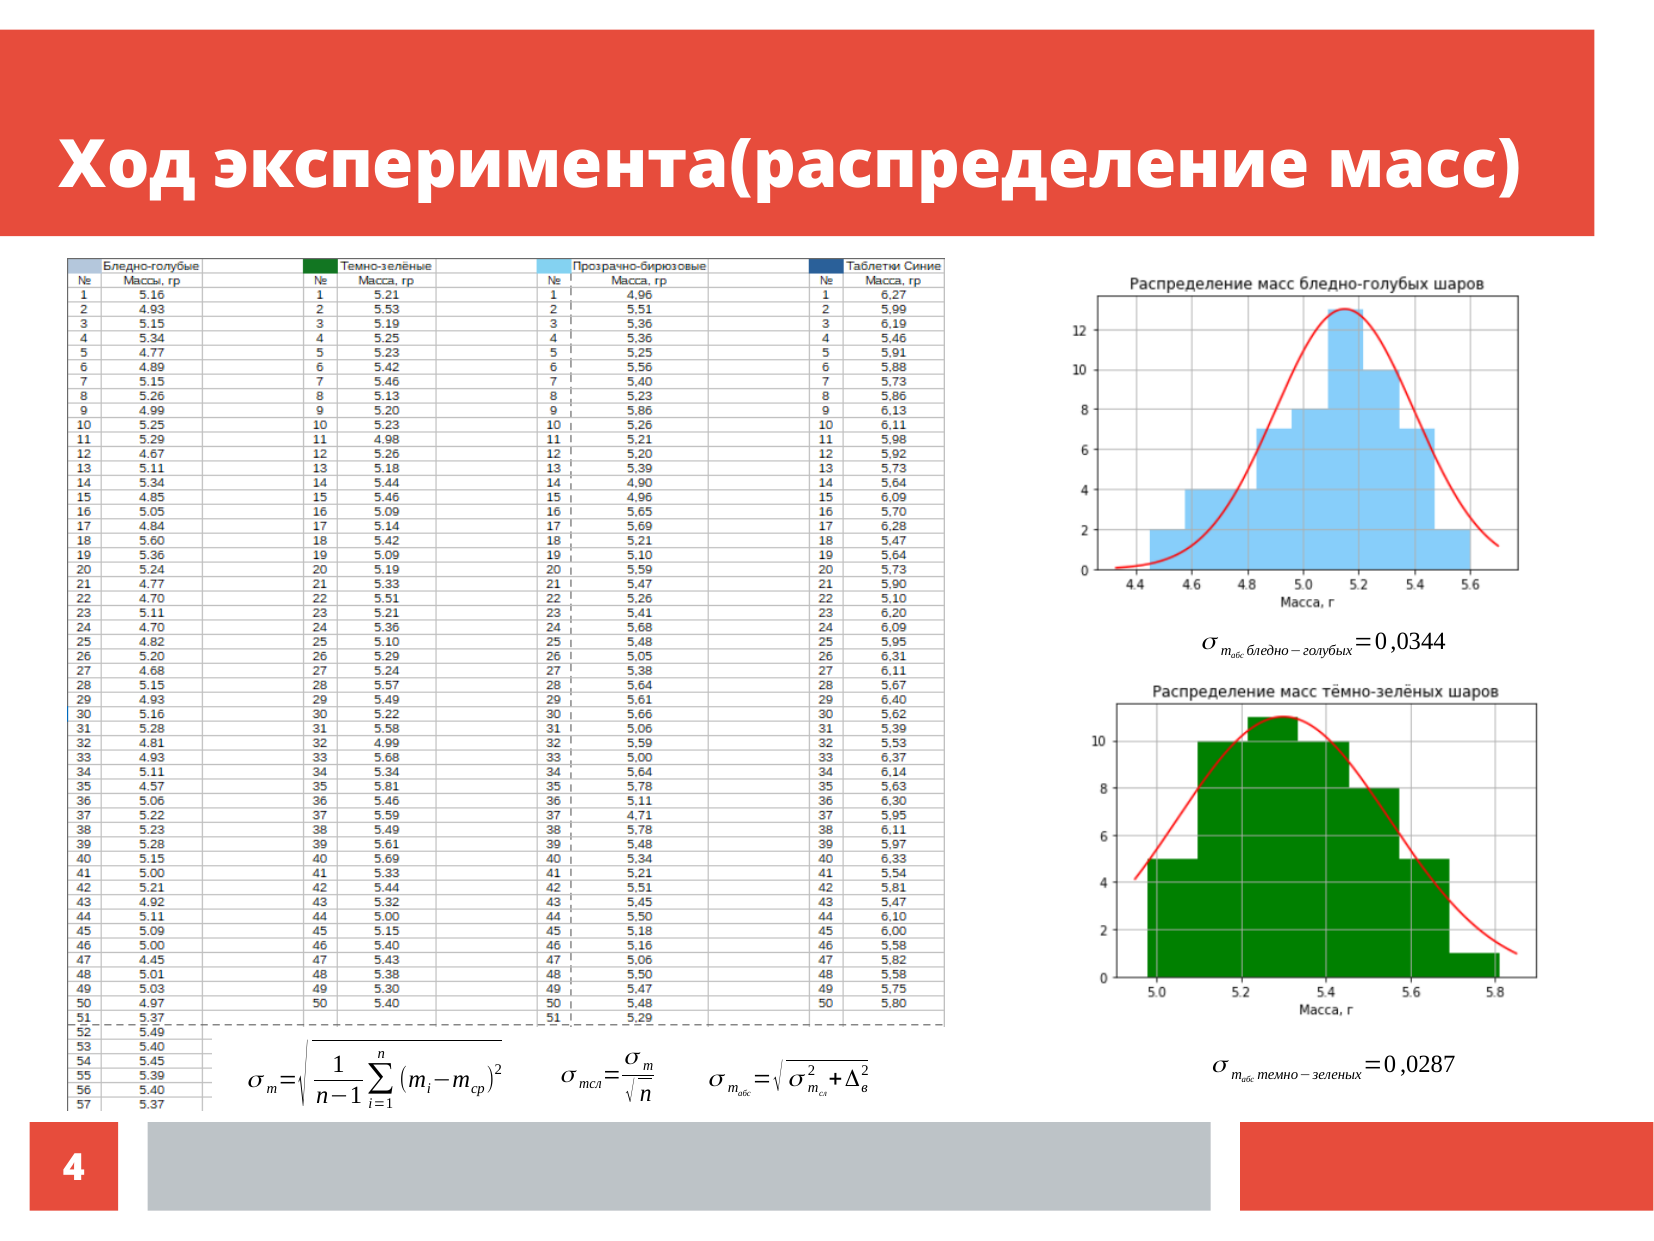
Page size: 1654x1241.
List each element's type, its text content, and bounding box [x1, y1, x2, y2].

chart [1204, 1051, 1462, 1085]
picture [1074, 661, 1653, 1035]
picture [67, 258, 945, 1111]
chart [701, 1058, 875, 1099]
chart [553, 1051, 662, 1107]
picture [1057, 271, 1548, 618]
text_box [212, 1027, 957, 1111]
chart [240, 1039, 508, 1113]
chart [1194, 627, 1453, 662]
title Ход эксперимента(распределение масс) [59, 59, 1595, 207]
